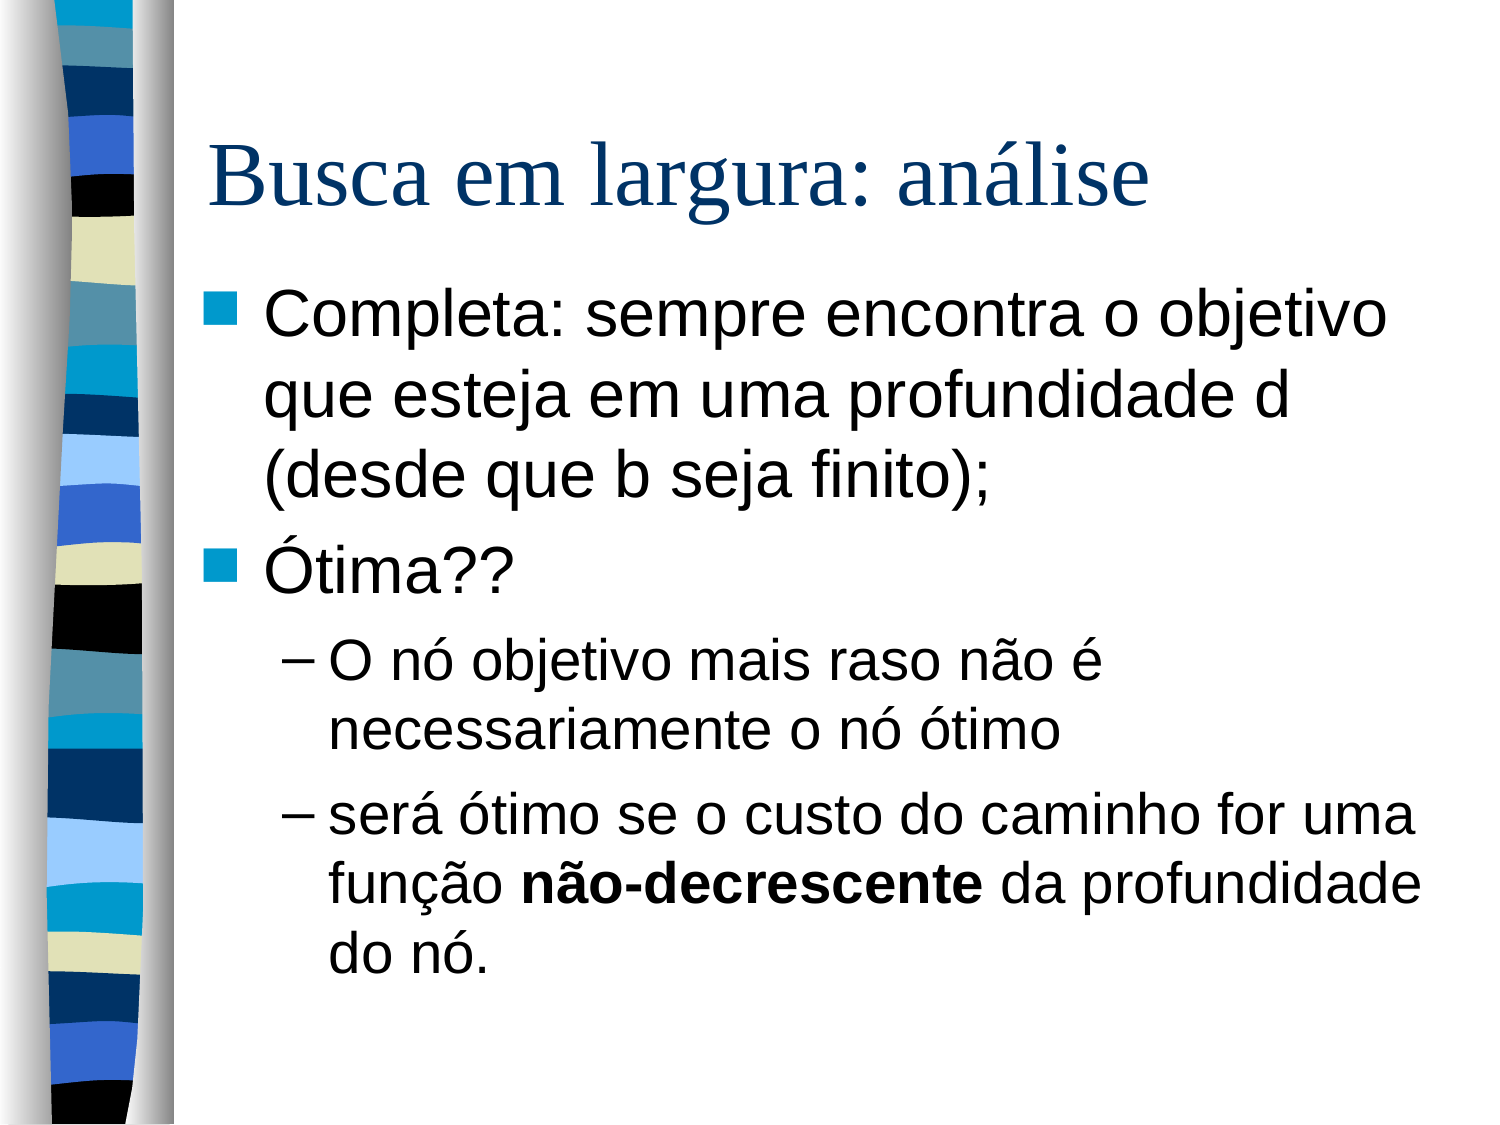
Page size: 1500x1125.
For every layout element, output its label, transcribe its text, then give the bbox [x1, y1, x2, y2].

list Completa: sempre encontra o objetivo que esteja em uma profundidade d (desde que b seja finito); Ótima?? O nó objetivo mais raso não é necessariamente o nó ótimo será ótimo se o custo do caminho for uma função não-decrescente da profundidade do nó. [192, 262, 1468, 1000]
title Busca em largura: análise [192, 74, 1468, 262]
